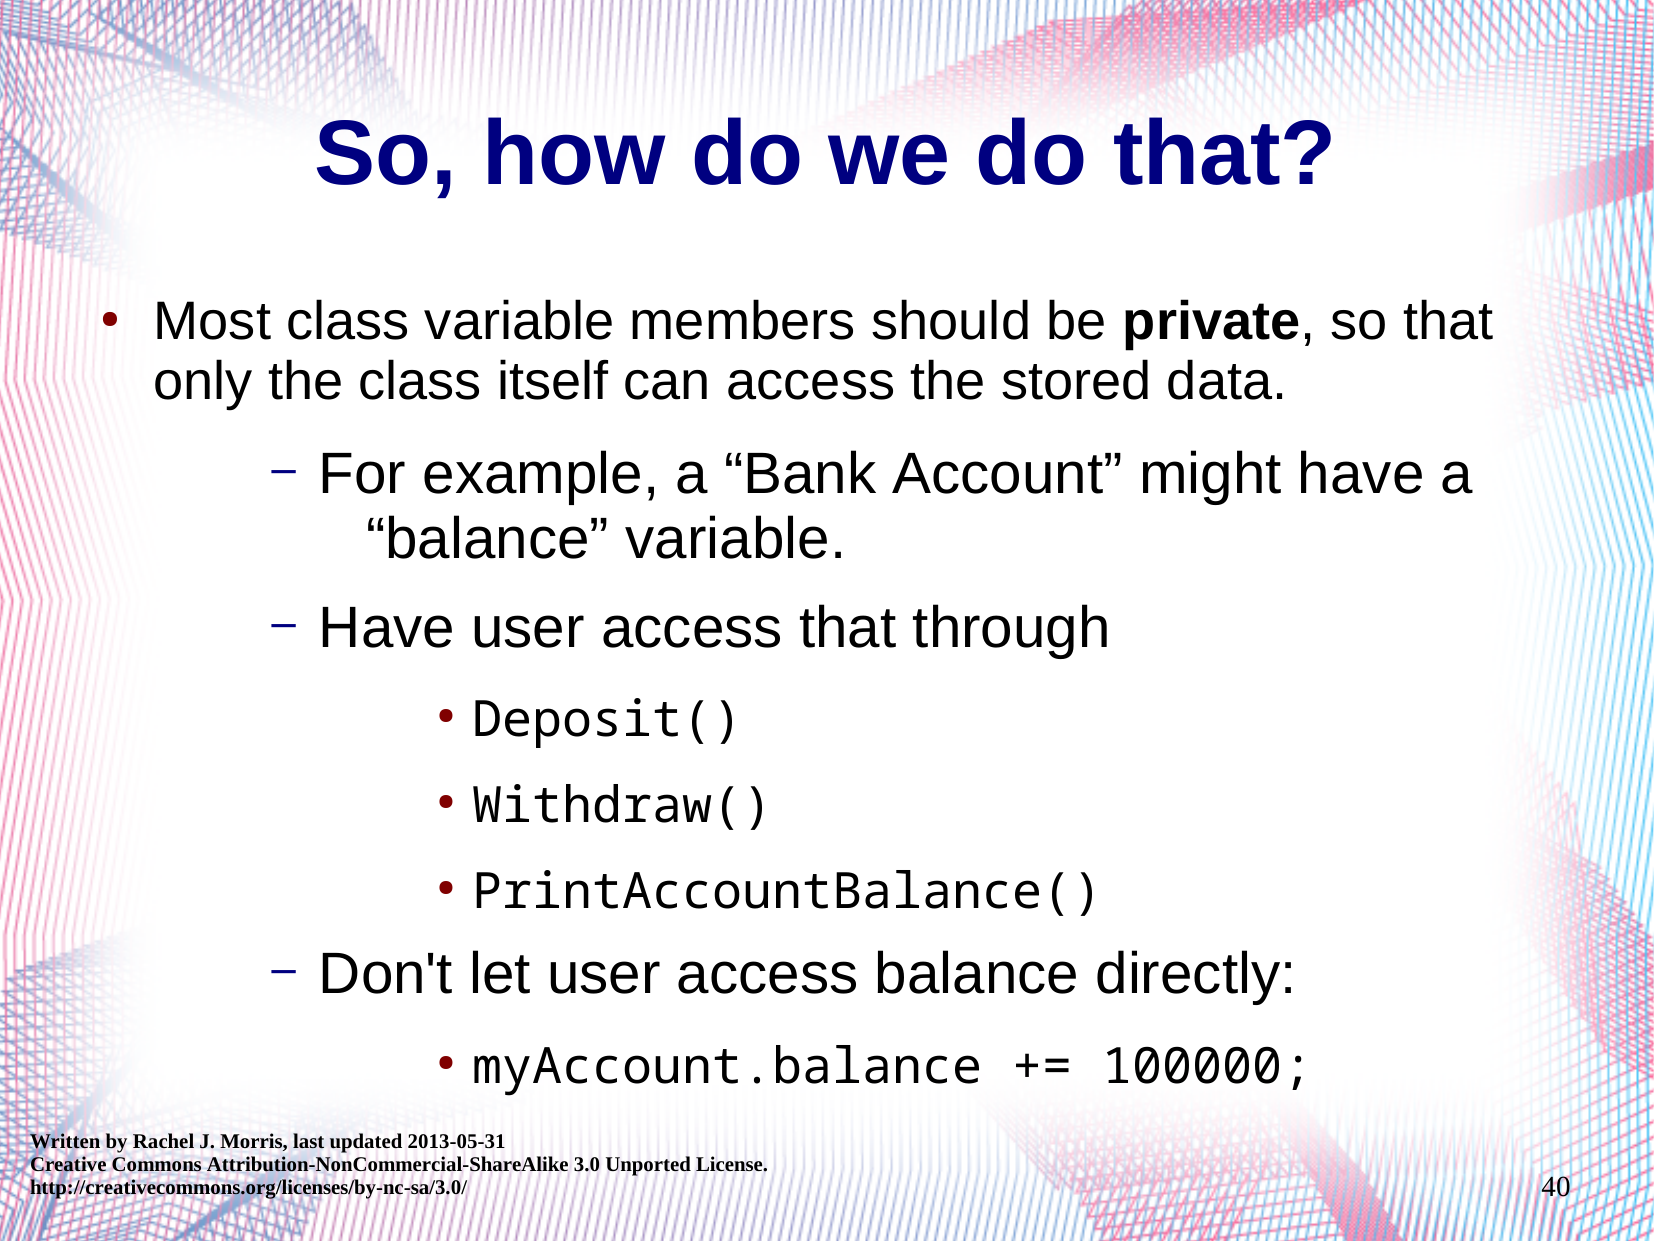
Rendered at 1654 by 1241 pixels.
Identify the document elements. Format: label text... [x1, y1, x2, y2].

list Most class variable members should be private, so that only the class itself can access the stored data. For example, a “Bank Account” might have a “balance” variable. Have user access that through Deposit() Withdraw() PrintAccountBalance() Don't let user access balance directly: myAccount.balance += 100000; [82, 290, 1571, 1057]
title So, how do we do that? [82, 49, 1571, 257]
picture [0, 0, 1654, 1241]
